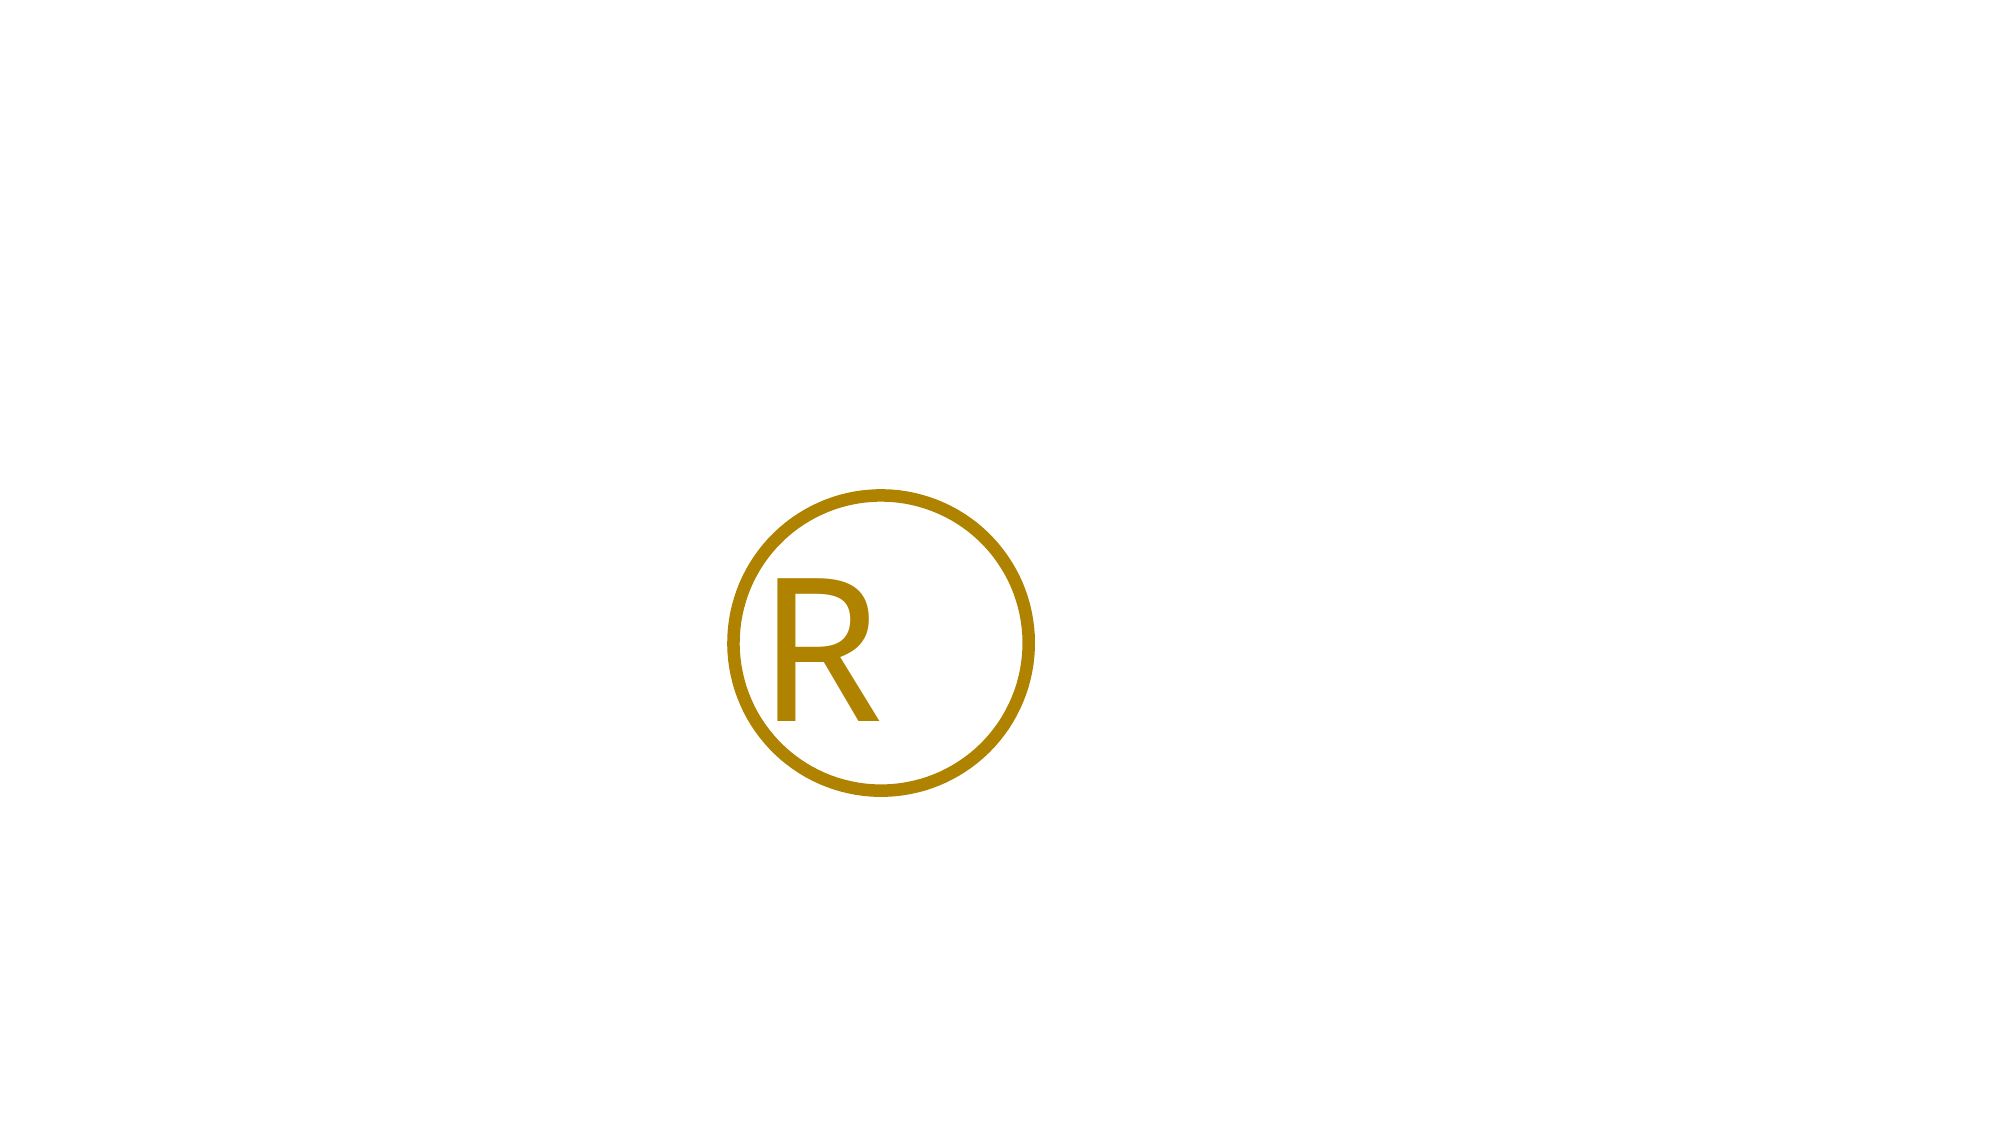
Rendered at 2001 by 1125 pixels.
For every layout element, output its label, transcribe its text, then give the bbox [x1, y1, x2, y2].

text_box [1000, 555, 1029, 731]
text_box [733, 588, 744, 698]
text_box [809, 772, 953, 791]
text_box [809, 495, 953, 514]
text_box R [744, 514, 1000, 772]
